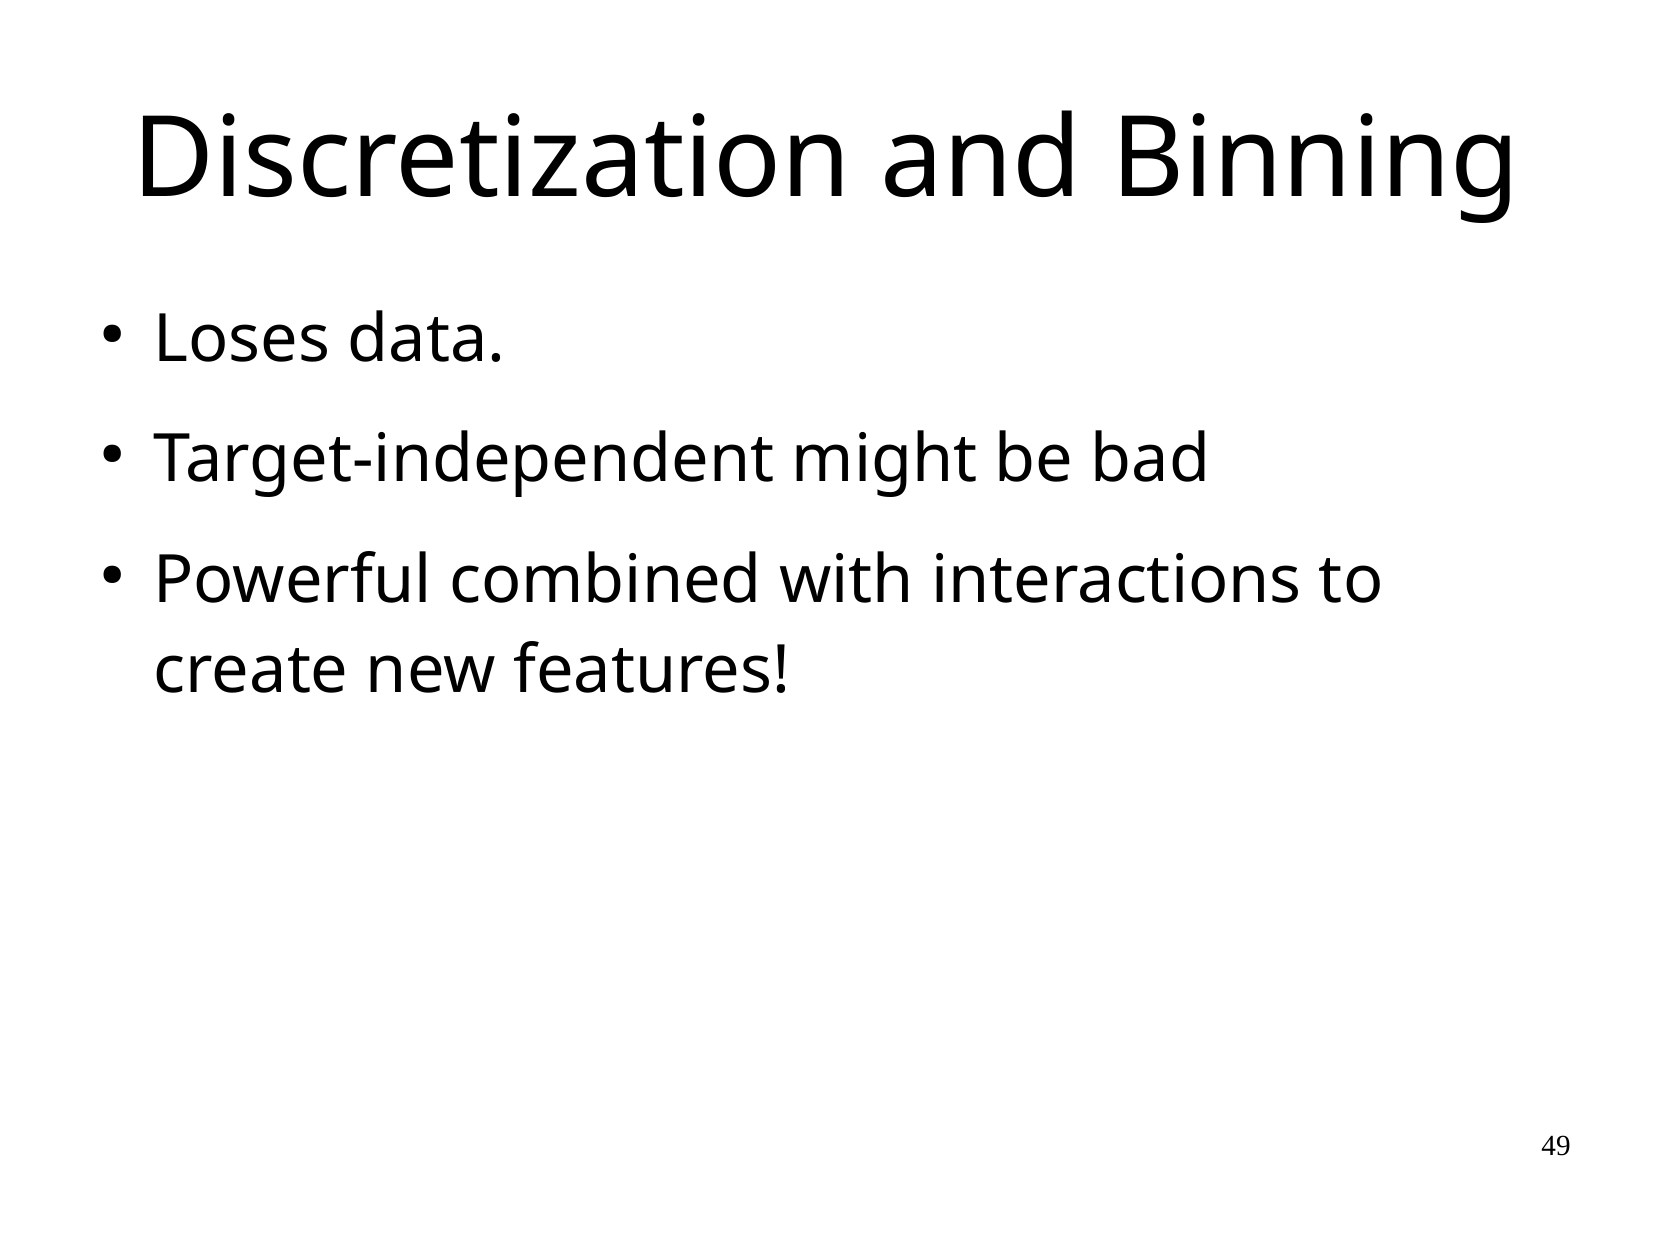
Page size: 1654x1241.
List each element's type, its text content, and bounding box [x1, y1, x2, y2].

list Loses data. Target-independent might be bad Powerful combined with interactions to create new features! [82, 290, 1571, 1010]
title Discretization and Binning [82, 49, 1571, 257]
